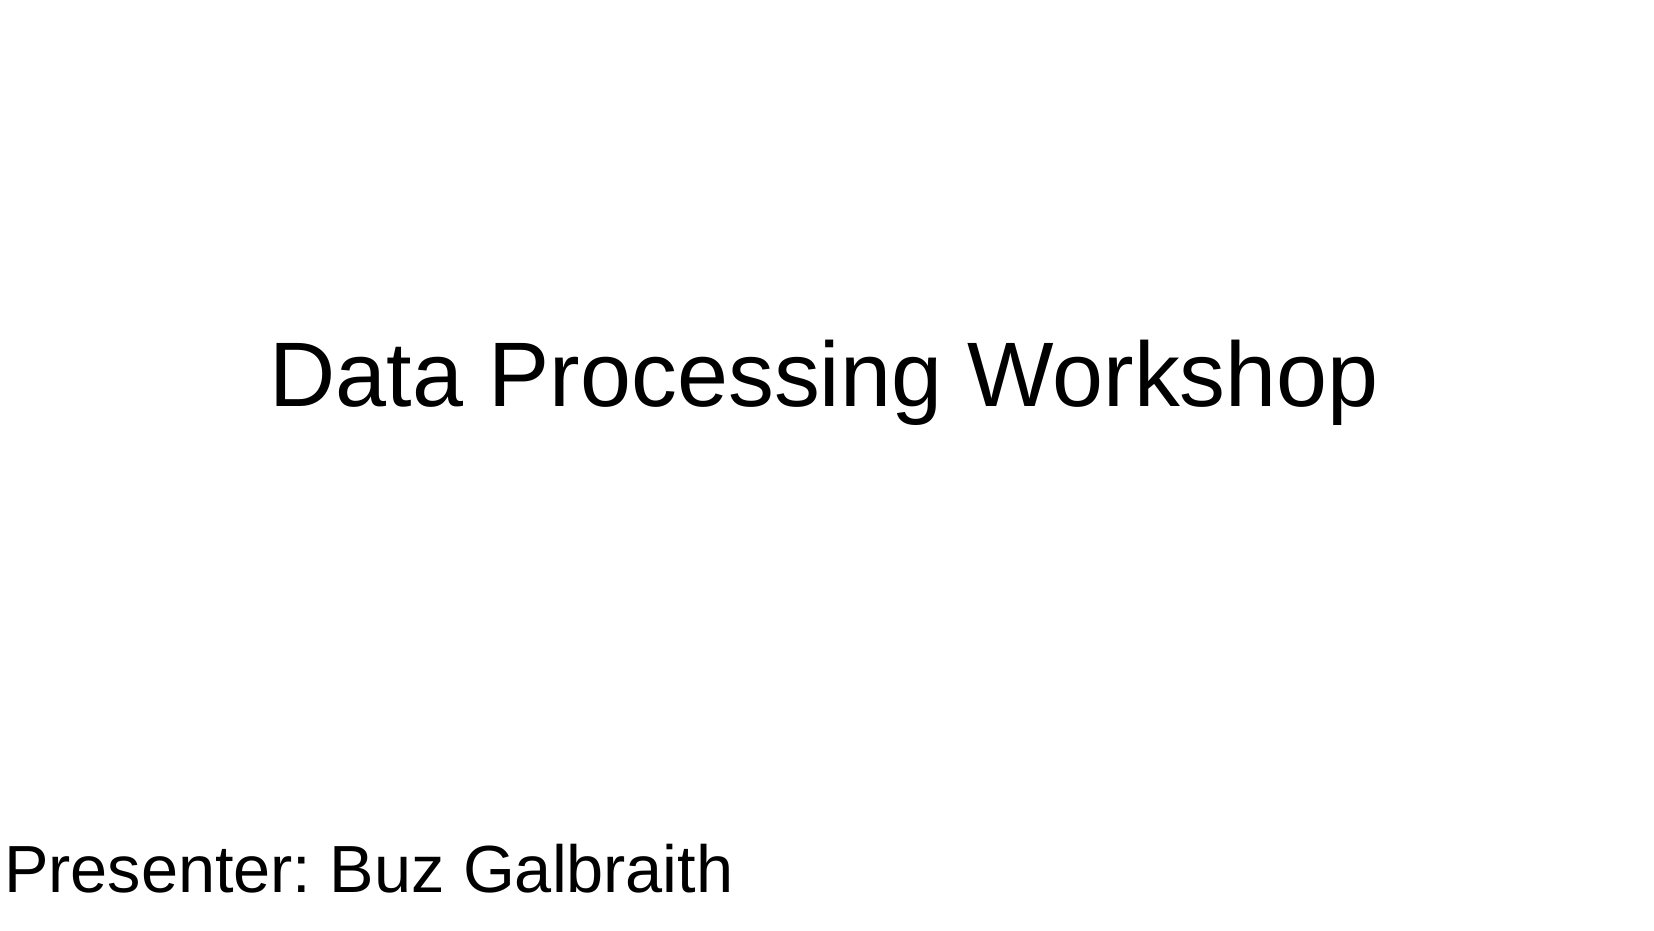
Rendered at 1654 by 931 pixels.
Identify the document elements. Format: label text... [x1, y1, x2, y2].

title Data Processing Workshop [37, 187, 1613, 563]
subtitle Presenter: Buz Galbraith [0, 600, 1039, 931]
